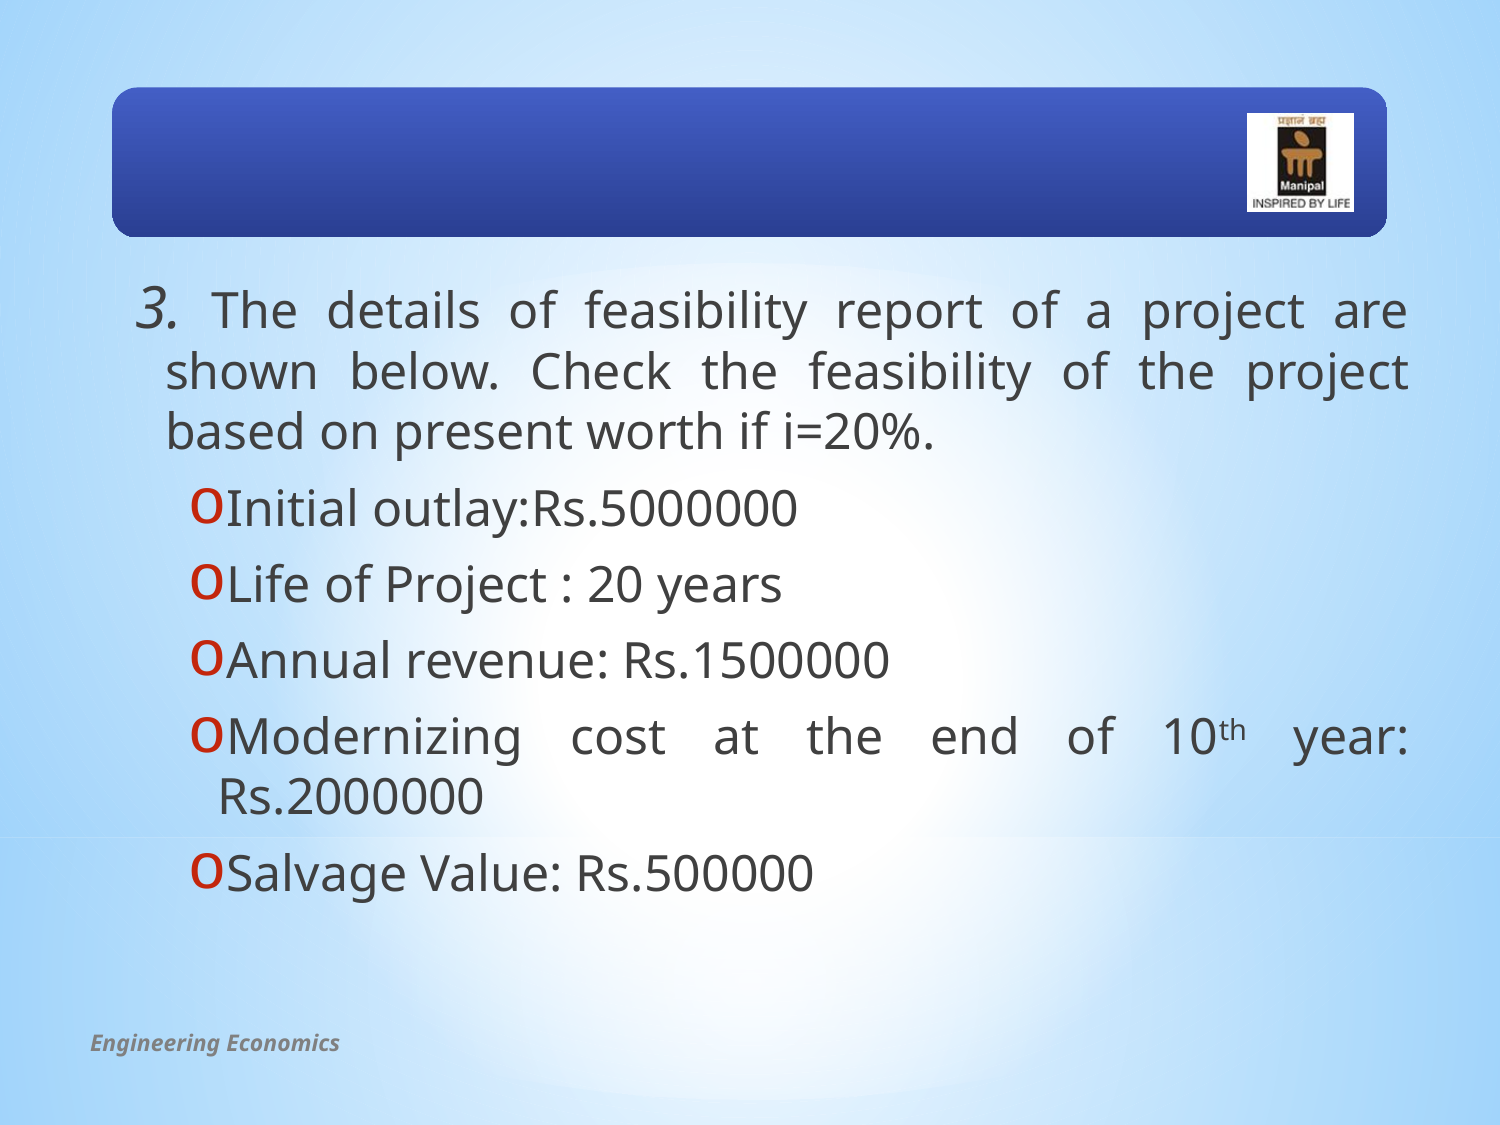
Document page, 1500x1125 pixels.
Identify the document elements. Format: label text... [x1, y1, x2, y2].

picture [1247, 113, 1354, 212]
text_box [112, 87, 1388, 238]
list 3. The details of feasibility report of a project are shown below. Check the feasibility of the project based on present worth if i=20%. Initial outlay:Rs.5000000 Life of Project : 20 years Annual revenue: Rs.1500000 Modernizing cost at the end of 10th year: Rs.2000000 Salvage Value: Rs.500000 [112, 262, 1425, 1059]
footer Engineering Economics [75, 1012, 625, 1073]
